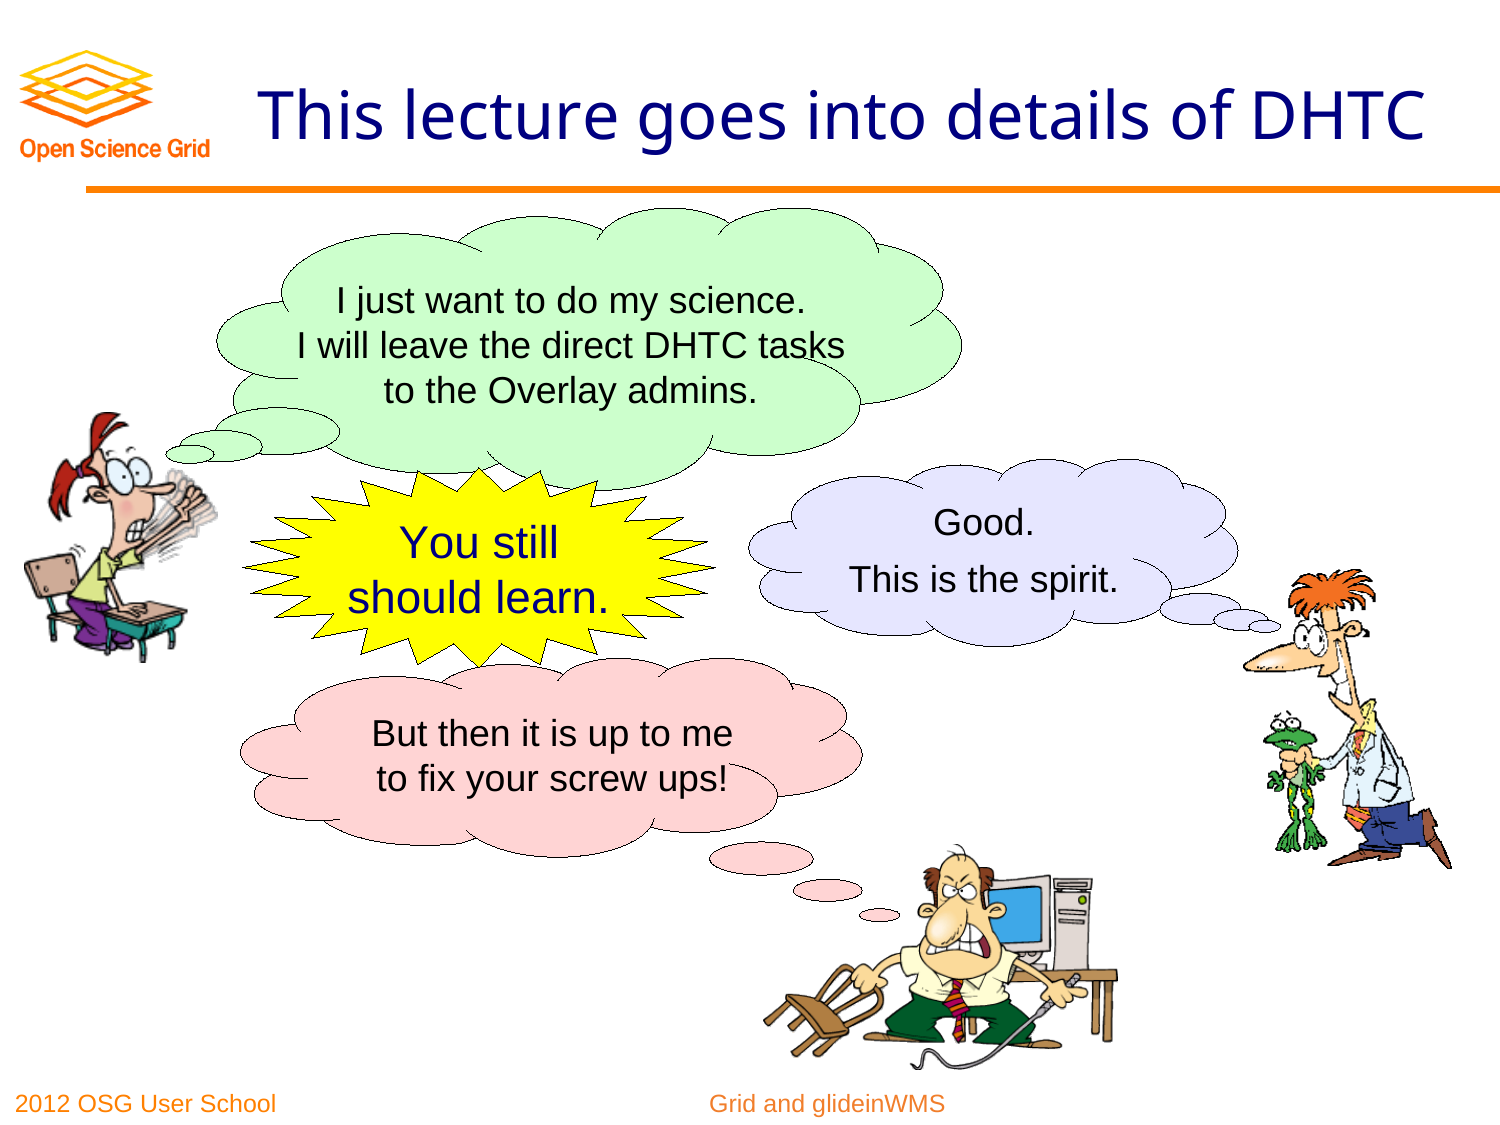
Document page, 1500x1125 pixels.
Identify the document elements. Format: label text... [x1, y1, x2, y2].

text_box But then it is up to me to fix your screw ups! [793, 879, 863, 902]
text_box Good. This is the spirit. [748, 459, 1243, 647]
text_box You still should learn. [242, 467, 716, 668]
text_box I just want to do my science. I will leave the direct DHTC tasks to the Overlay admins. [216, 208, 962, 491]
picture [763, 844, 1118, 1070]
text_box But then it is up to me to fix your screw ups! [709, 841, 814, 876]
title This lecture goes into details of DHTC [186, 18, 1500, 207]
picture [1243, 568, 1452, 869]
picture [24, 412, 218, 663]
text_box But then it is up to me to fix your screw ups! [240, 658, 863, 858]
picture [0, 27, 186, 179]
